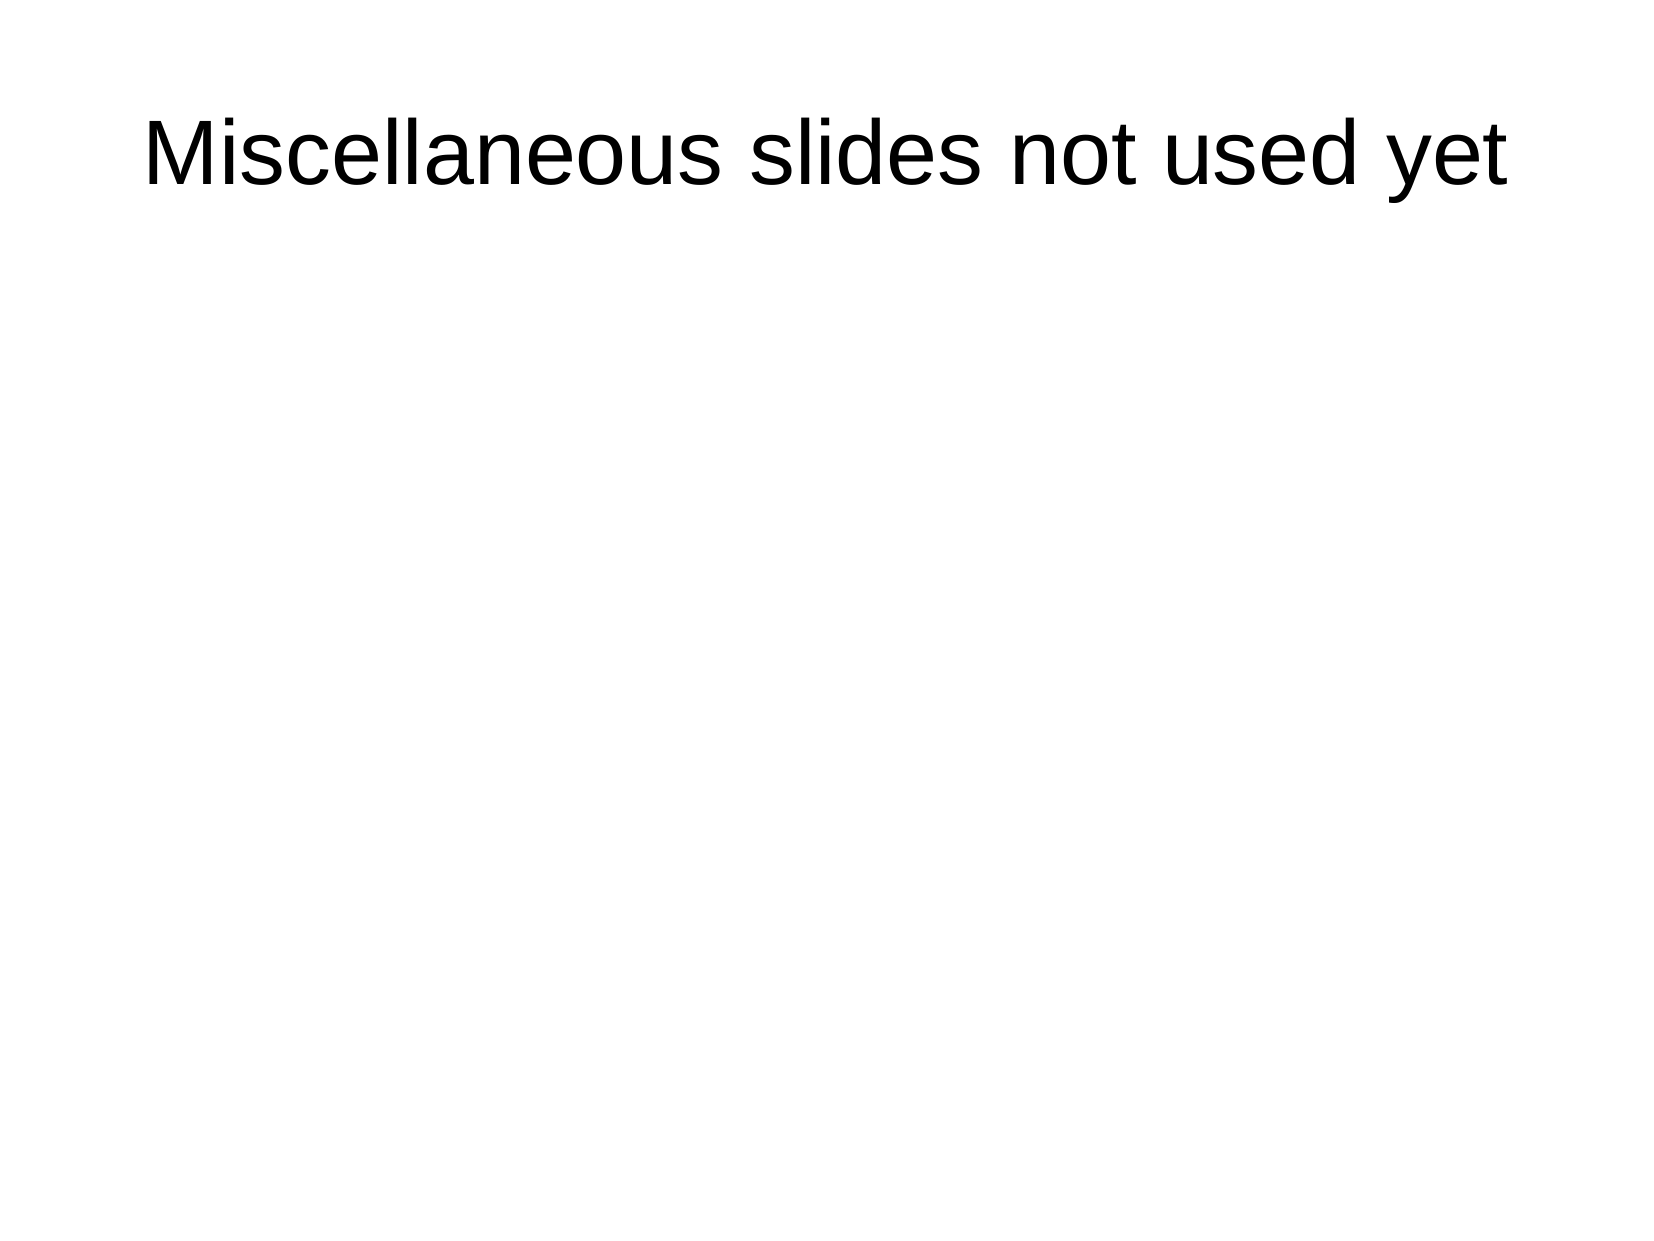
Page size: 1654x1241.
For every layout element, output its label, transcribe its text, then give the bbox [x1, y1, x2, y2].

title Miscellaneous slides not used yet [82, 49, 1571, 257]
